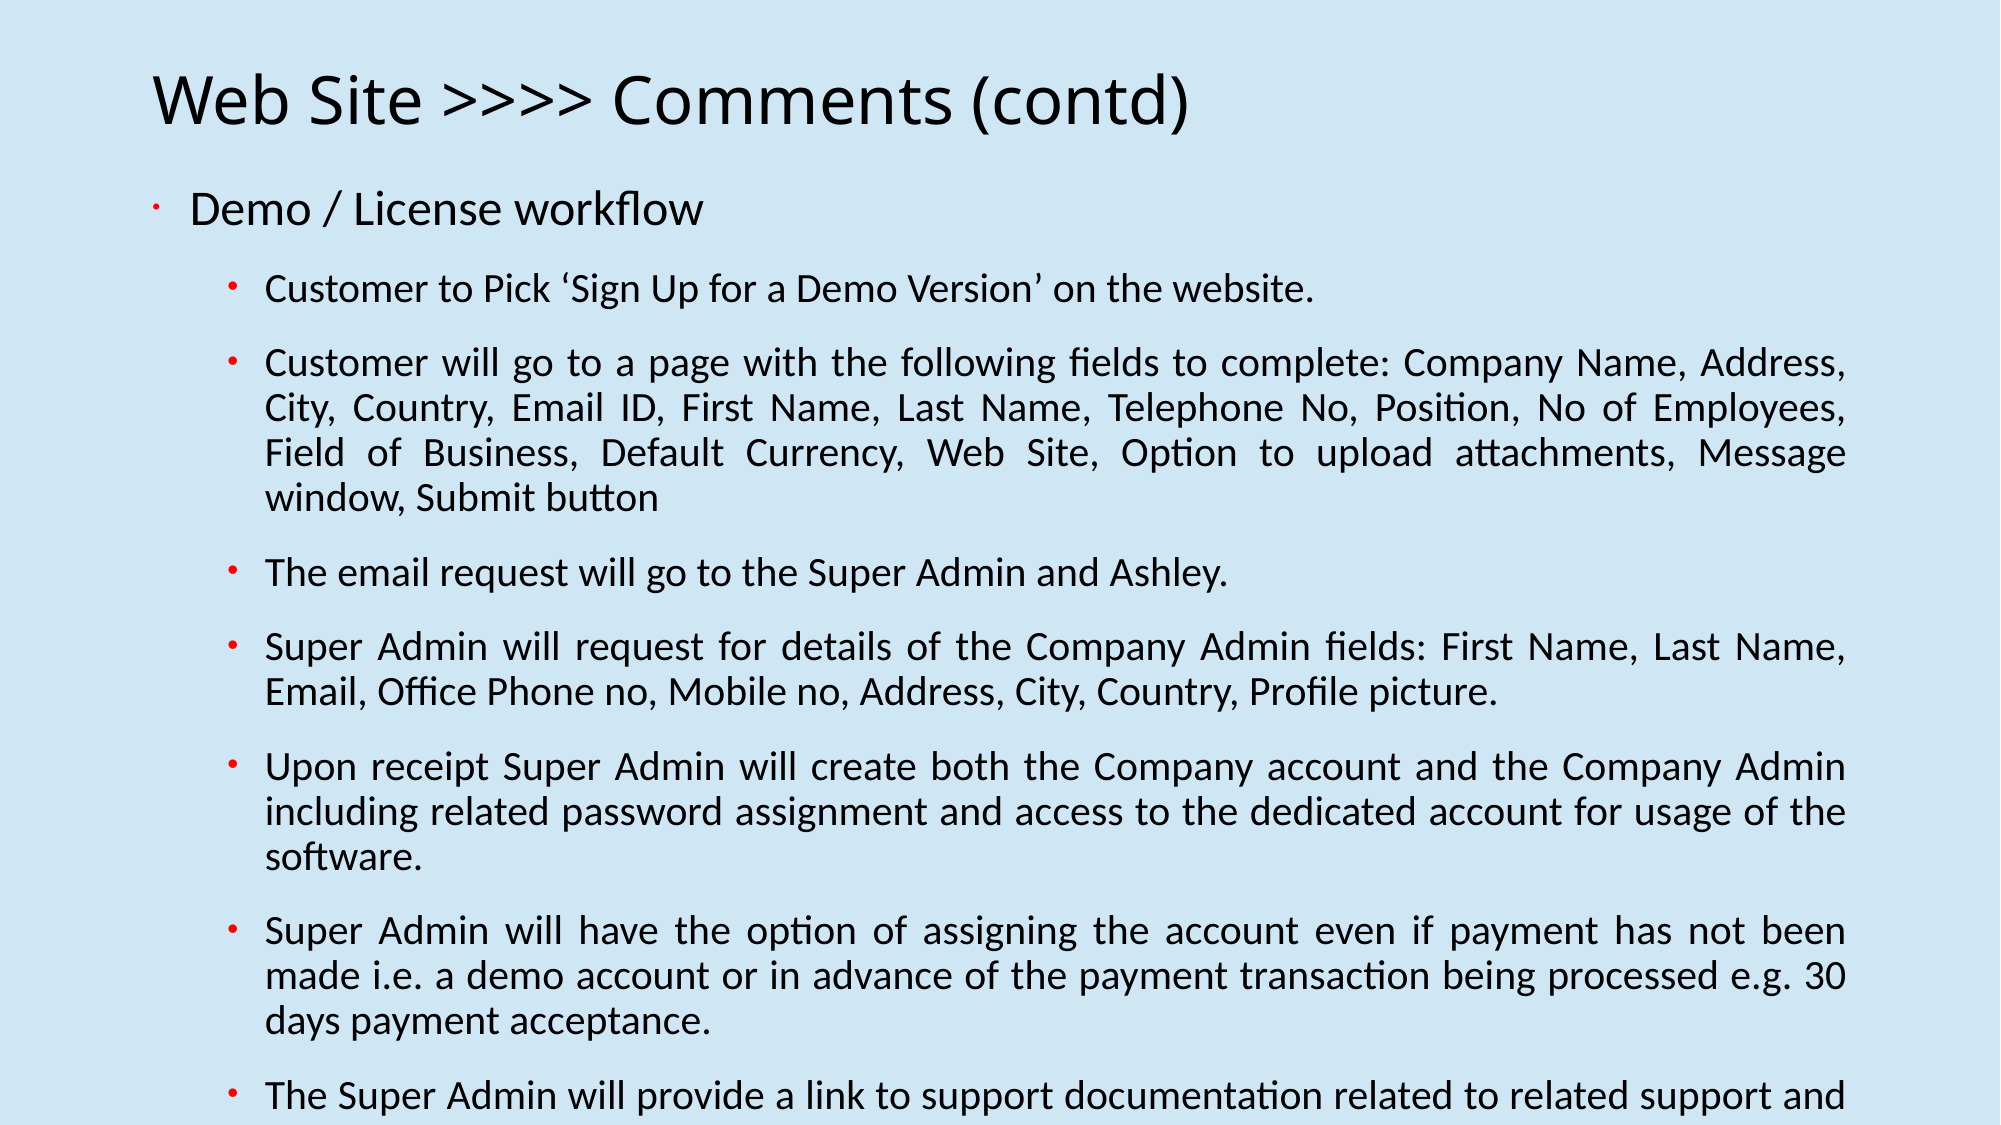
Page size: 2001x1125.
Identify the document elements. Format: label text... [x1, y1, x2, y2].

title Web Site >>>> Comments (contd) [137, 59, 1863, 175]
list Demo / License workflow Customer to Pick ‘Sign Up for a Demo Version’ on the website. Customer will go to a page with the following fields to complete: Company Name, Address, City, Country, Email ID, First Name, Last Name, Telephone No, Position, No of Employees, Field of Business, Default Currency, Web Site, Option to upload attachments, Message window, Submit button The email request will go to the Super Admin and Ashley. Super Admin will request for details of the Company Admin fields: First Name, Last Name, Email, Office Phone no, Mobile no, Address, City, Country, Profile picture. Upon receipt Super Admin will create both the Company account and the Company Admin including related password assignment and access to the dedicated account for usage of the software. Super Admin will have the option of assigning the account even if payment has not been made i.e. a demo account or in advance of the payment transaction being processed e.g. 30 days payment acceptance. The Super Admin will provide a link to support documentation related to related support and raising of tickets. Super Admin will generate a license plan based upon the category selected by the customer (can be Demo License Category in addition to other categories available). If can be invoiced Super Admin will generate an invoice: Necessary workflow needs to be checked after going live. The invoice format can be improved. Generate an invoice link for any company (Once their formal discussion done by any company through outer channels). Add a link under manage company where super admin will be able to click "Generate Invoice". On click of the same a popup will come where super admin choose their license category and plan. Submitting this will generate an invoice (payment) link and same will be sent to company email address and cc to super admin email address. Once the company admin will make payment using same link their license will be auto activated. Till the time account will be in disable mode. However, super admin can explicitly enable the account Necessary workflow for enabling a new license / renewing a license and related payment details, etc Payment Gateway Integration (PayPal) Create an invoice and user would be able to make license payment online via paypal or be able to enter credit card authorization process or choose bank transfer. Online payment would accept PayPal or any Credit card/debit card payment. It would require a payment gateway integration into application. Payment by bank transfer (Assuming only transaction details needs to be manually added by super admin) Whenever a customer pays for a license, payment receipts format needs to be available. [137, 175, 1863, 1069]
